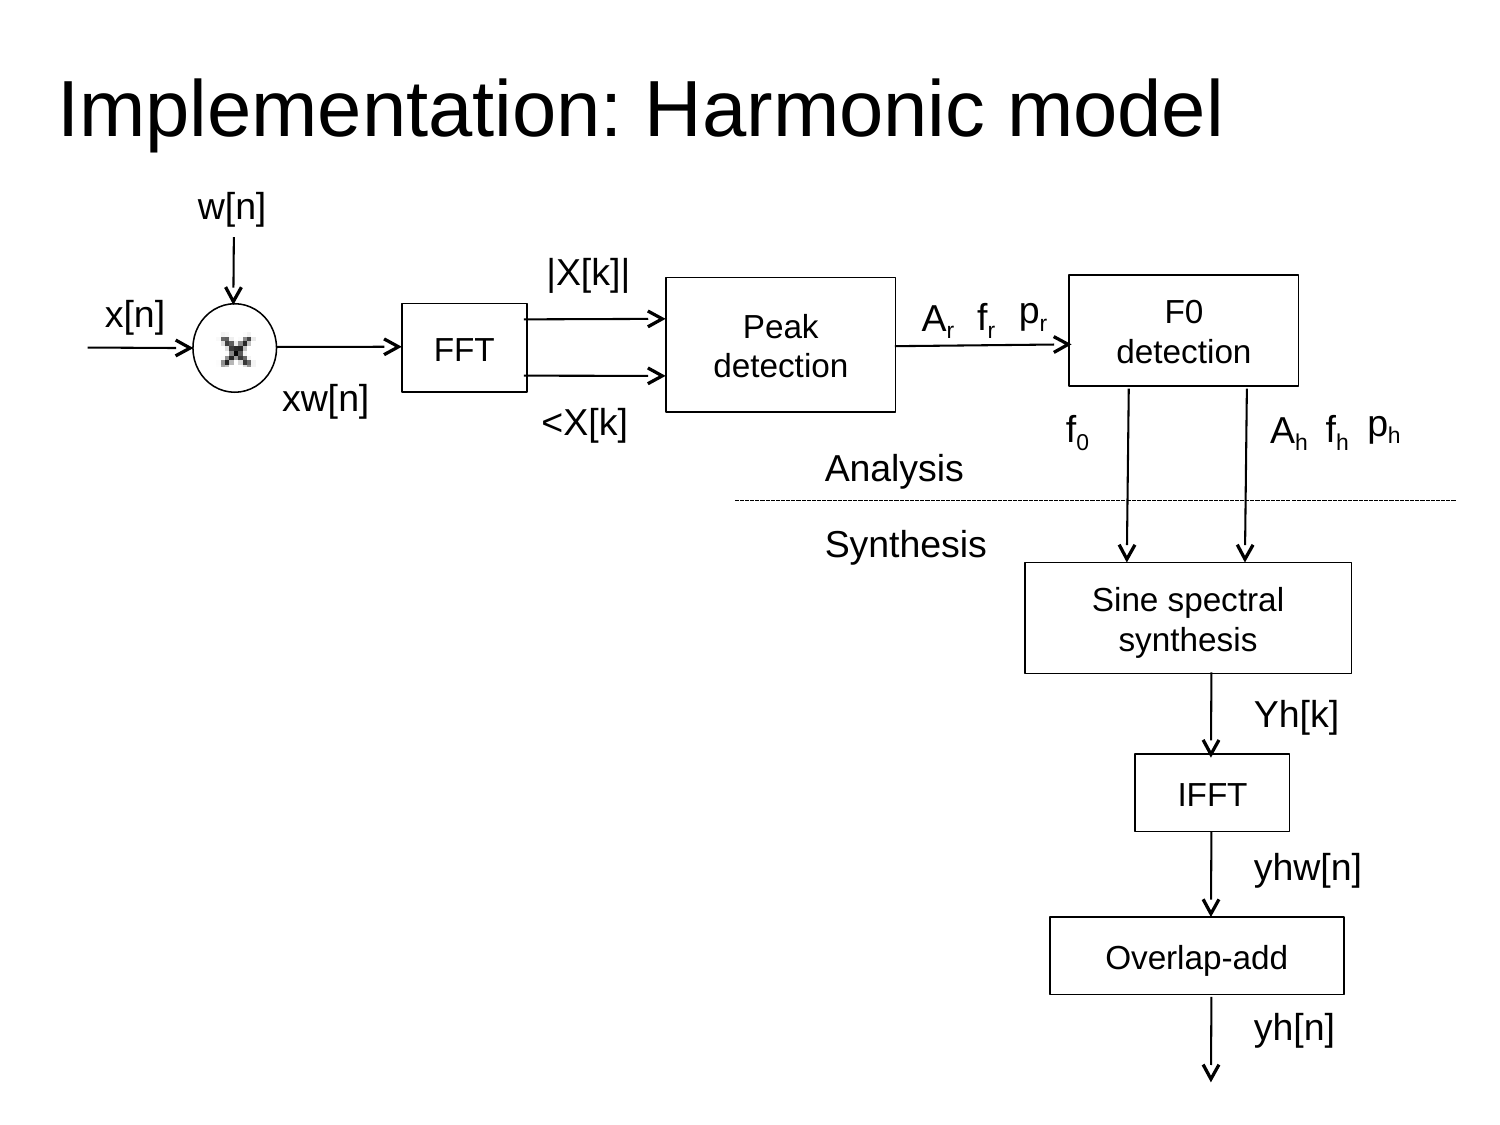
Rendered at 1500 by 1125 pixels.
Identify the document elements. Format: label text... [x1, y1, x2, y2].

text_box ph [1352, 394, 1416, 457]
text_box Overlap-add [1049, 917, 1344, 995]
text_box Analysis [810, 439, 980, 497]
title Implementation: Harmonic model [57, 15, 1408, 204]
text_box x[n] [90, 285, 181, 343]
text_box yhw[n] [1239, 839, 1378, 897]
text_box Ar [906, 289, 962, 351]
text_box Synthesis [810, 516, 1003, 574]
text_box |X[k]| [531, 243, 646, 301]
picture [208, 318, 261, 367]
text_box pr [1003, 282, 1062, 344]
text_box f0 [1051, 401, 1104, 463]
text_box <X[k] [526, 393, 643, 451]
text_box FFT [401, 303, 527, 393]
text_box fh [1310, 401, 1364, 463]
text_box Yh[k] [1239, 686, 1355, 744]
text_box F0 detection [1069, 274, 1299, 386]
text_box yh[n] [1239, 998, 1351, 1056]
text_box Ah [1255, 401, 1323, 464]
text_box Peak detection [666, 277, 896, 412]
text_box w[n] [183, 177, 282, 235]
text_box Sine spectral synthesis [1024, 562, 1352, 674]
text_box fr [962, 289, 1011, 351]
text_box xw[n] [267, 370, 385, 427]
text_box IFFT [1135, 754, 1290, 832]
